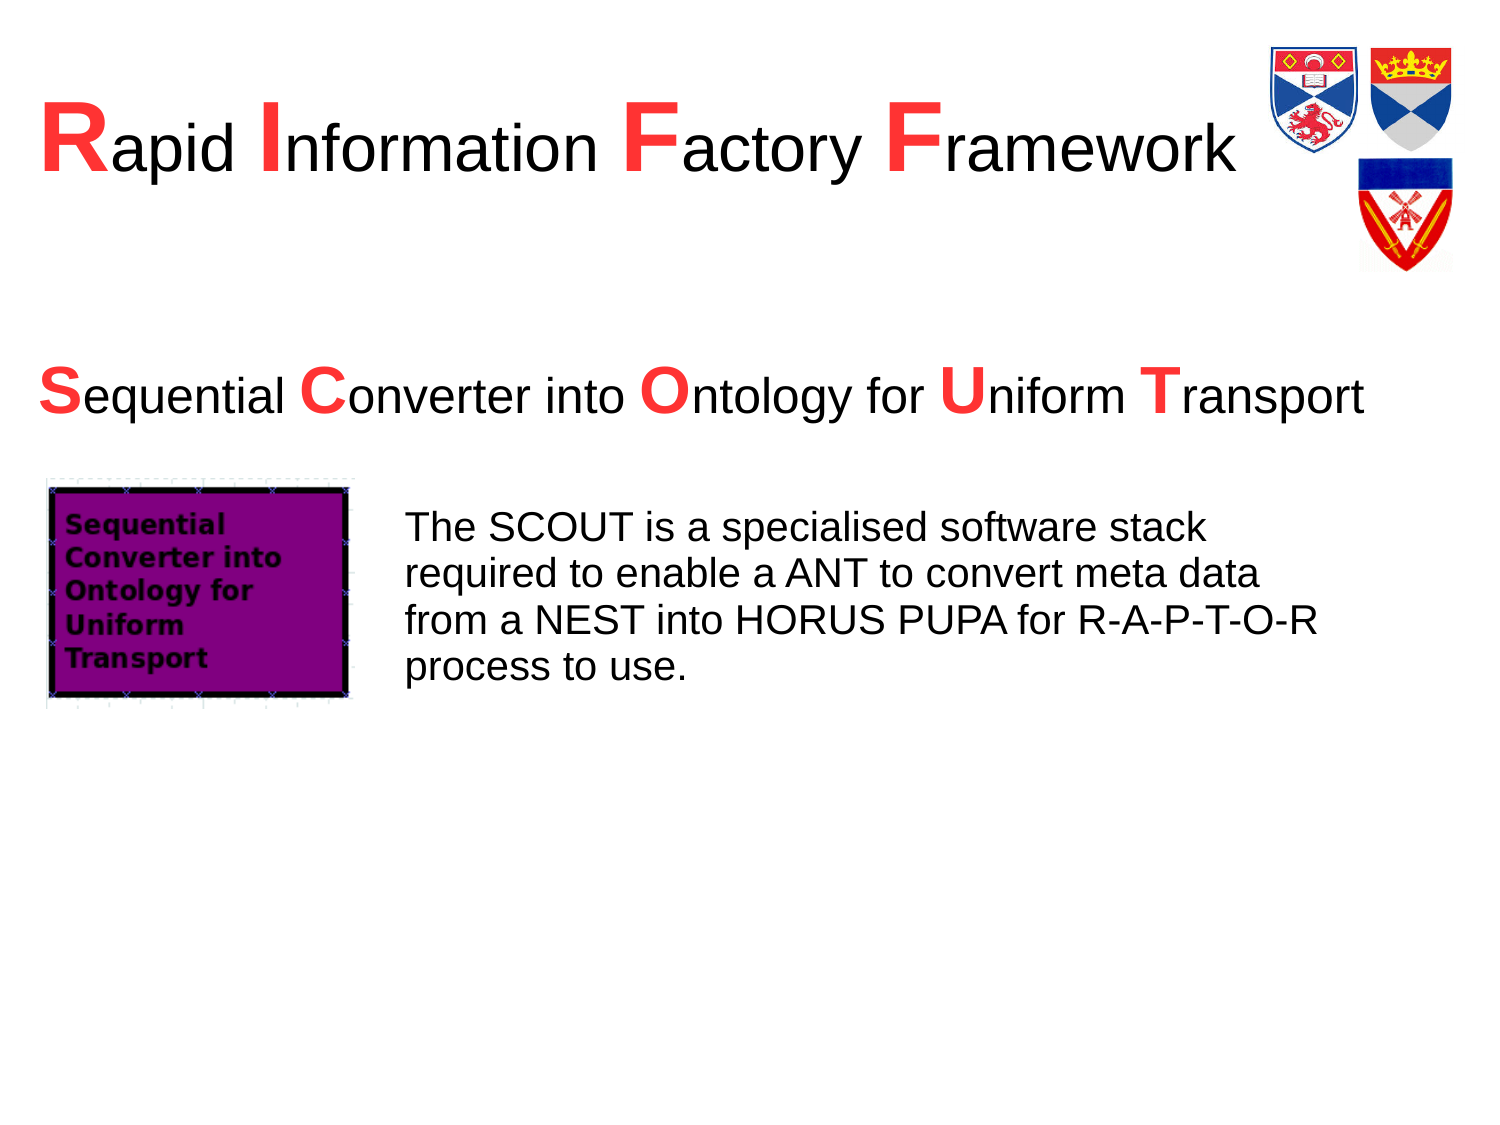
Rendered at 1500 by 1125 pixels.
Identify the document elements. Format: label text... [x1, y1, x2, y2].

text_box Sequential Converter into Ontology for Uniform Transport [23, 345, 1458, 438]
text_box The SCOUT is a specialised software stack required to enable a ANT to convert meta data from a NEST into HORUS PUPA for R-A-P-T-O-R process to use. [389, 496, 1347, 827]
picture [46, 478, 355, 709]
picture [1358, 158, 1453, 272]
text_box Rapid Information Factory Framework [23, 73, 1269, 201]
picture [1268, 45, 1465, 154]
